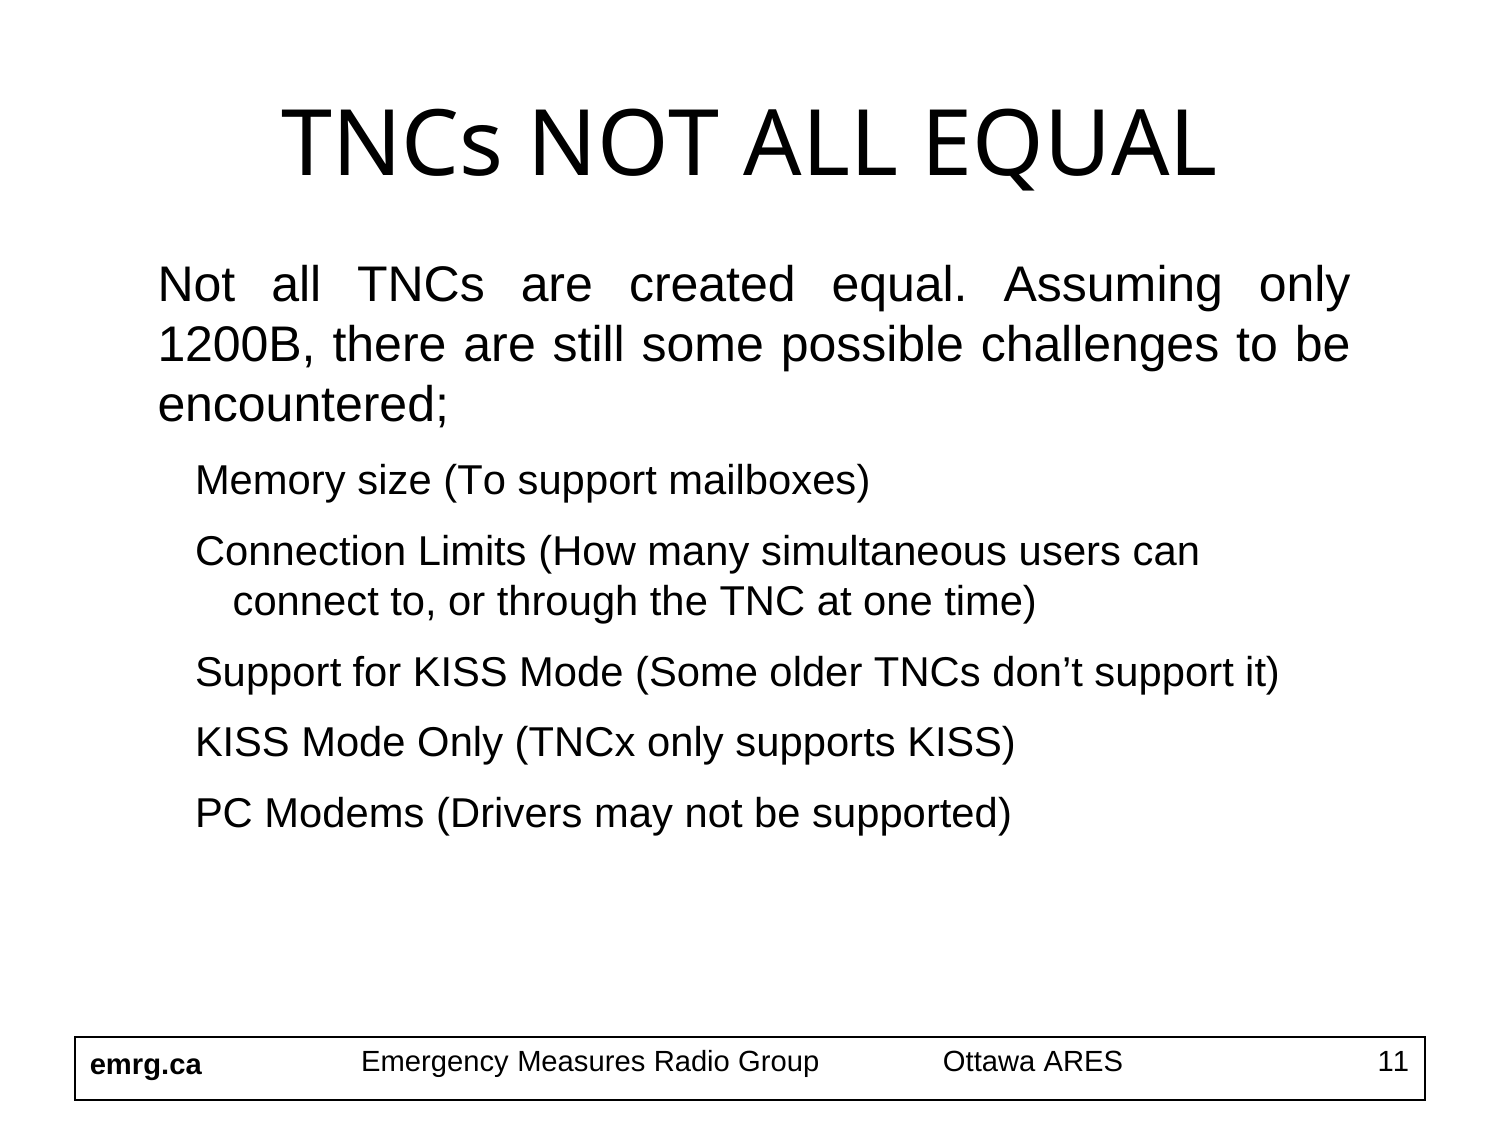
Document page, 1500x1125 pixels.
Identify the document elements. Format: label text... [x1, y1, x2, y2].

text_box TNCs NOT ALL EQUAL [75, 45, 1426, 233]
text_box Not all TNCs are created equal. Assuming only 1200B, there are still some possible challenges to be encountered; Memory size (To support mailboxes) Connection Limits (How many simultaneous users can connect to, or through the TNC at one time) Support for KISS Mode (Some older TNCs don’t support it) KISS Mode Only (TNCx only supports KISS) PC Modems (Drivers may not be supported) [142, 244, 1366, 894]
